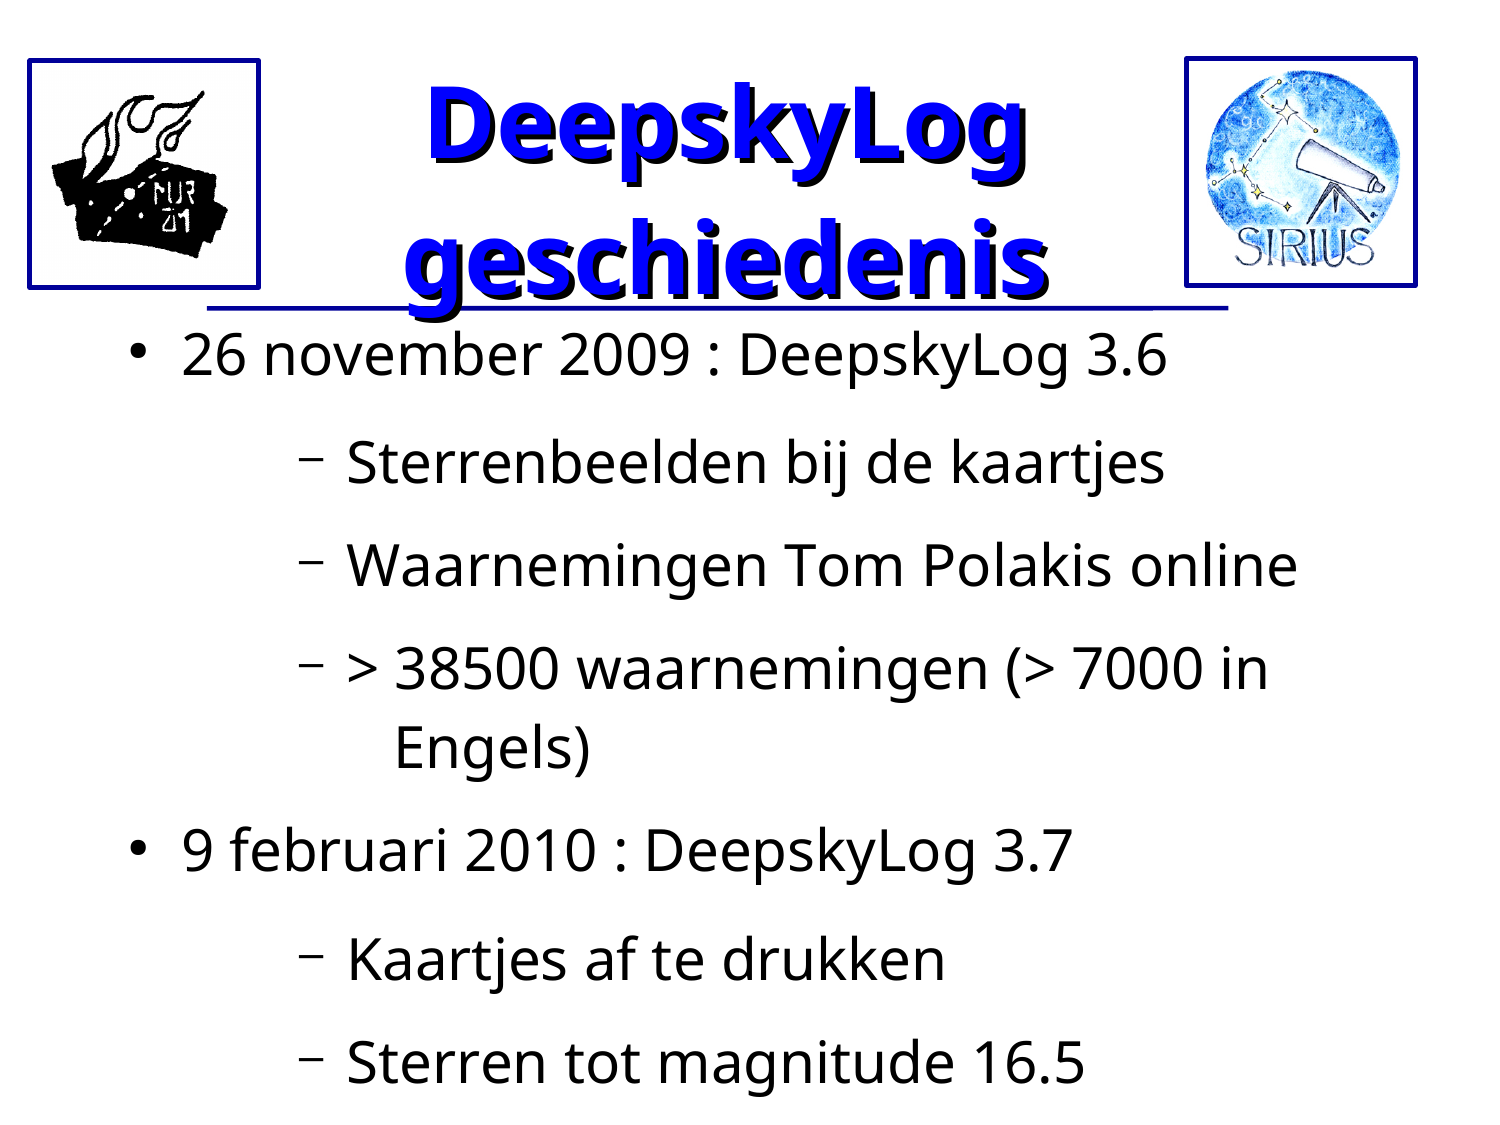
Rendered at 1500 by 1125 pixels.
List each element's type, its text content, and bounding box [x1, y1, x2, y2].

picture [1195, 63, 1411, 281]
picture [32, 63, 256, 284]
list 26 november 2009 : DeepskyLog 3.6 Sterrenbeelden bij de kaartjes Waarnemingen Tom Polakis online > 38500 waarnemingen (> 7000 in Engels) 9 februari 2010 : DeepskyLog 3.7 Kaartjes af te drukken Sterren tot magnitude 16.5 Efemeriden zon, maan, schemering [110, 312, 1392, 1076]
title DeepskyLog geschiedenis [281, 47, 1169, 312]
